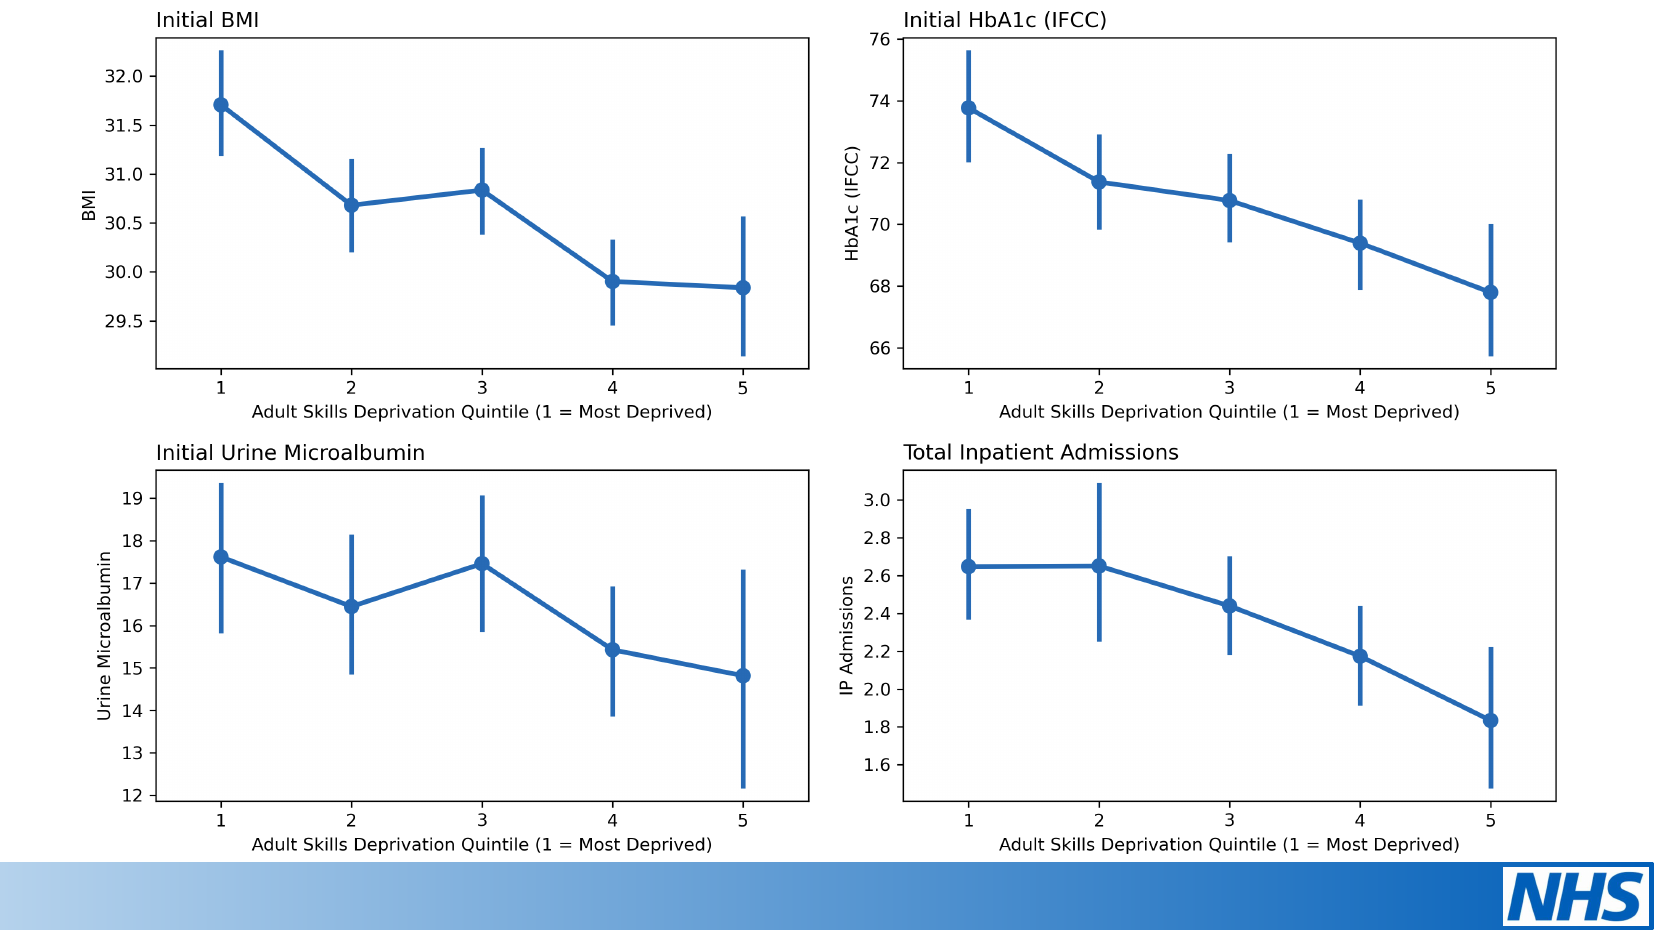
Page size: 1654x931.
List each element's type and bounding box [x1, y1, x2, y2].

picture [82, 11, 1557, 854]
text_box [0, 862, 1654, 930]
picture [1503, 867, 1649, 926]
